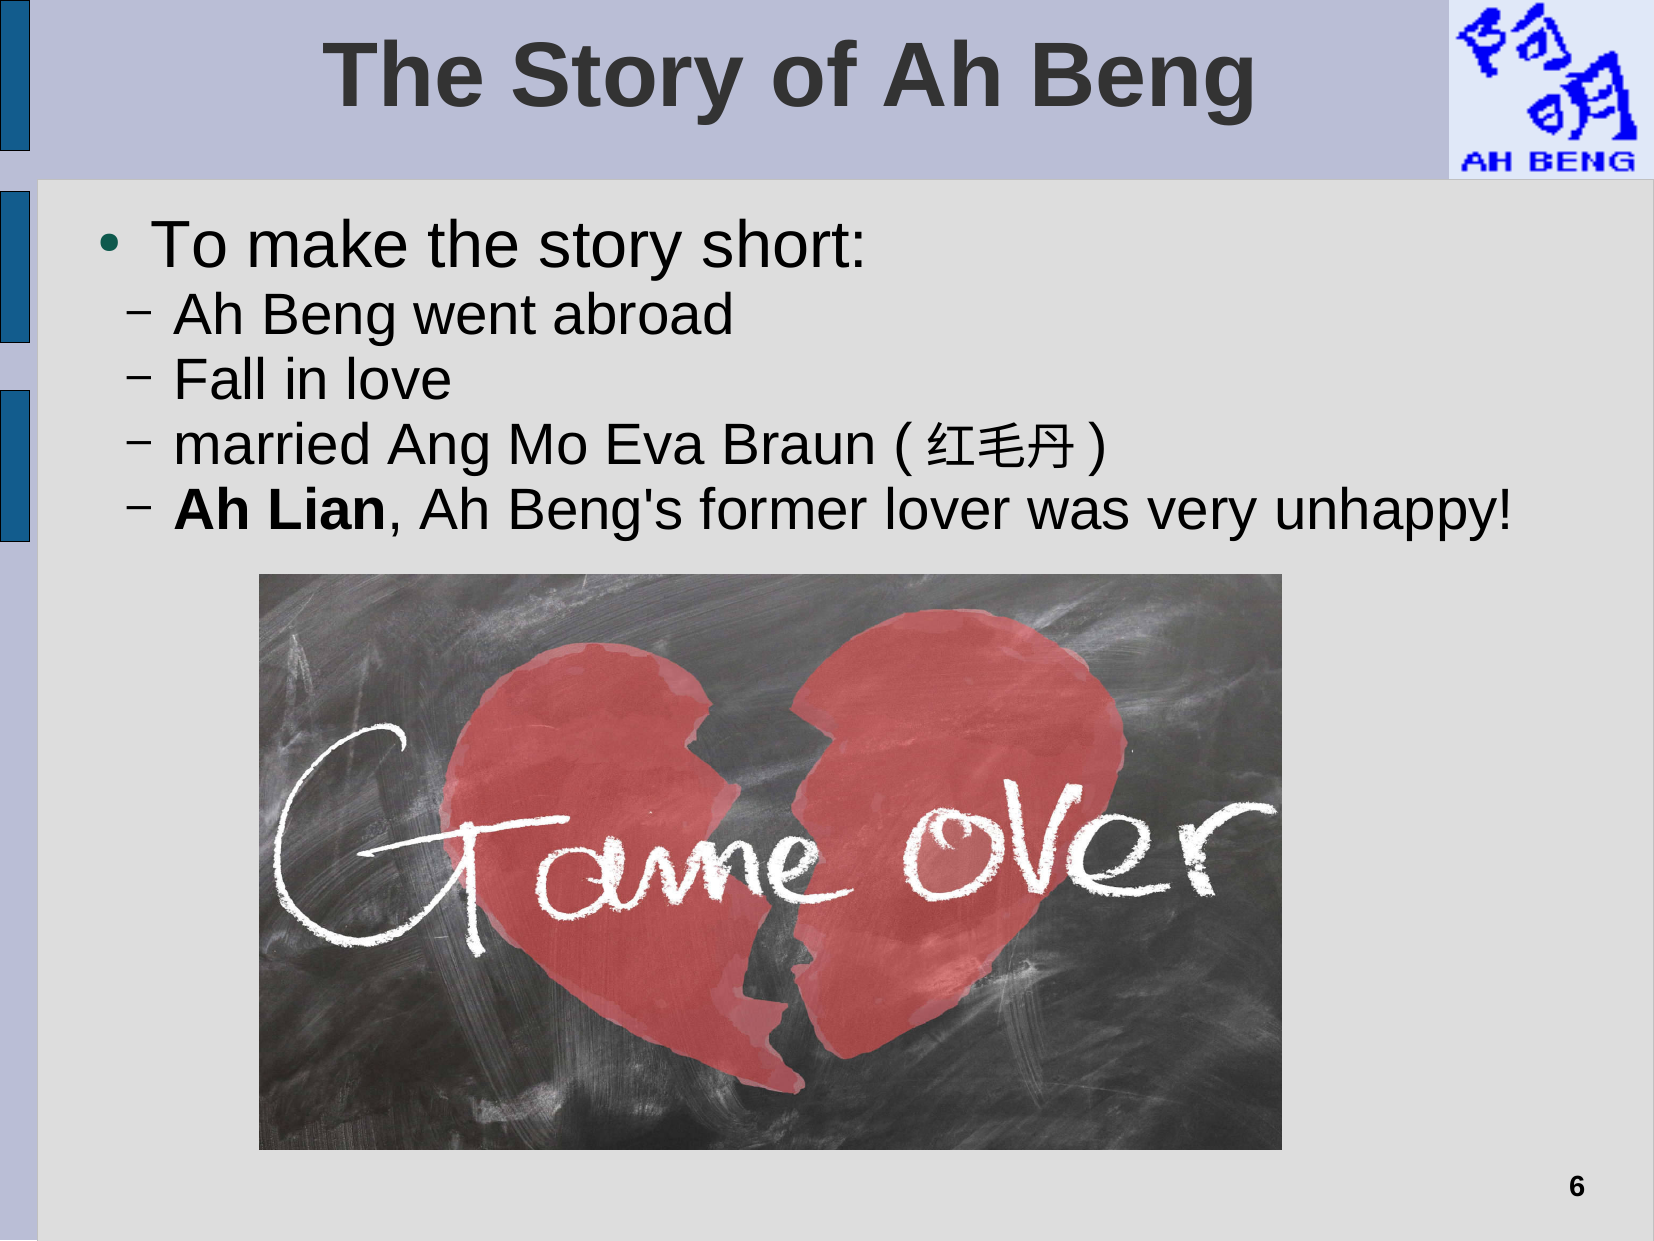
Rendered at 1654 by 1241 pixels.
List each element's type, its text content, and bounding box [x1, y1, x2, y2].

picture [1449, 0, 1654, 179]
title The Story of Ah Beng [112, 0, 1470, 151]
list To make the story short: Ah Beng went abroad Fall in love married Ang Mo Eva Braun (红毛丹) Ah Lian, Ah Beng's former lover was very unhappy! [79, 206, 1636, 542]
picture [259, 574, 1282, 1150]
